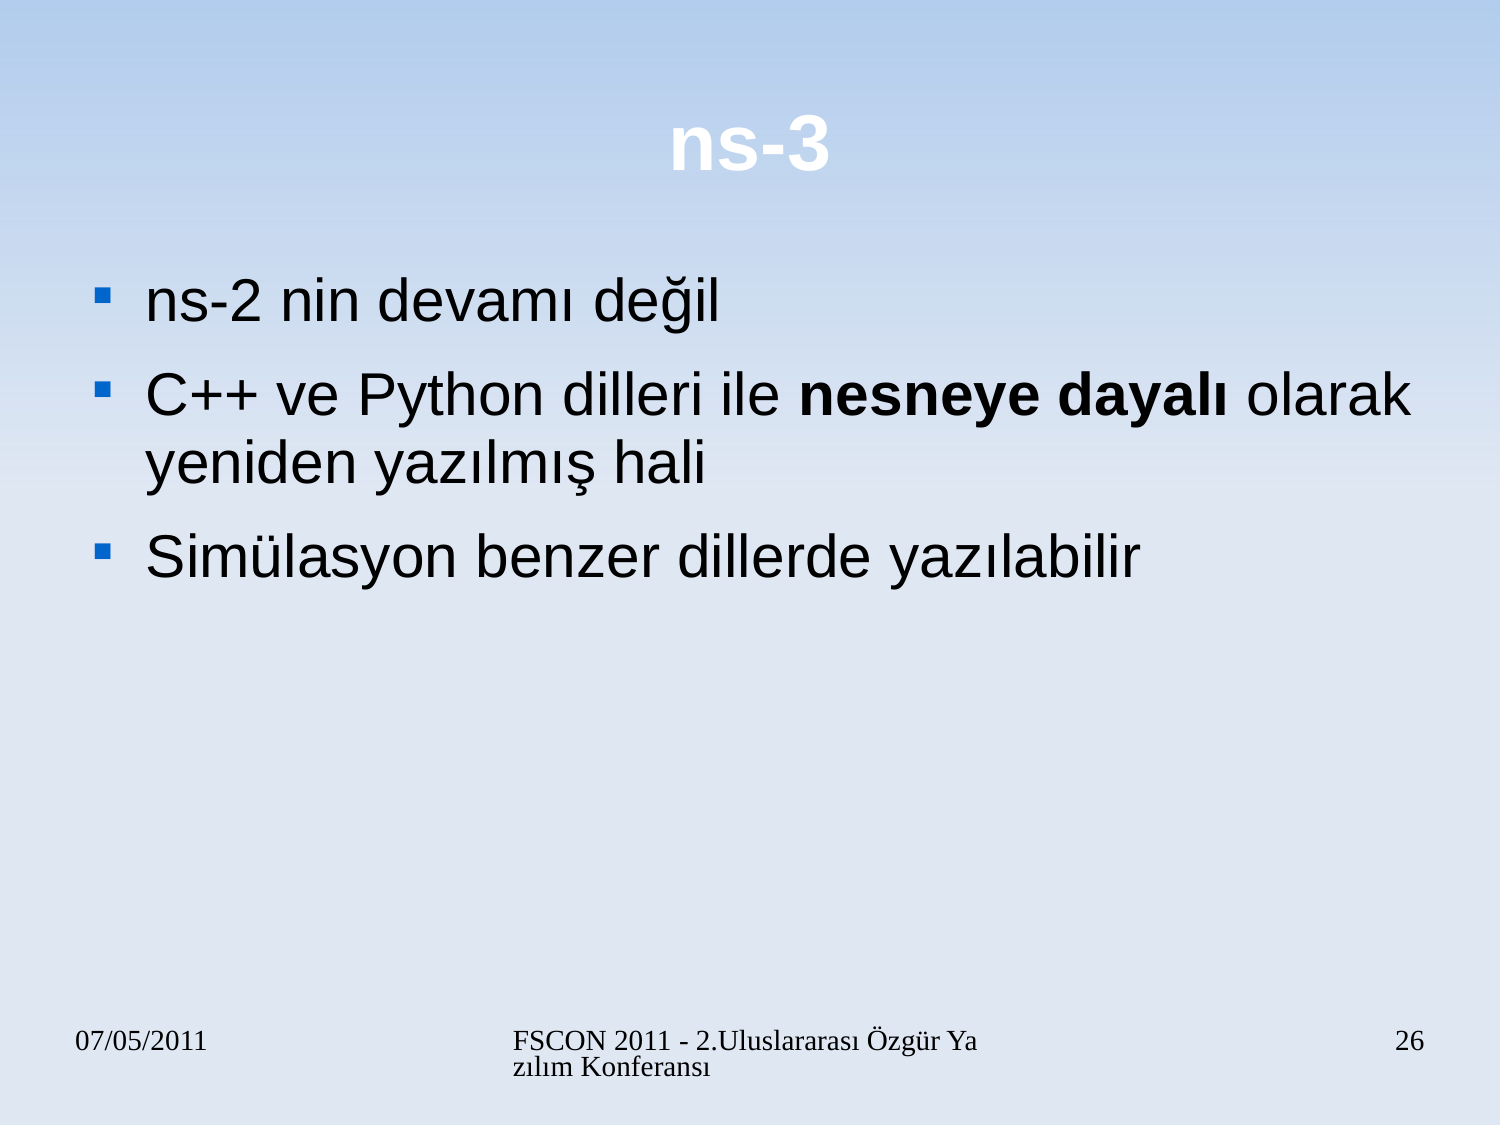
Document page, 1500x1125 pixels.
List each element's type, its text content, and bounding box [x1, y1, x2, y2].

picture [0, 0, 1500, 1125]
text_box ns-3 [75, 45, 1426, 233]
list ns-2 nin devamı değil C++ ve Python dilleri ile nesneye dayalı olarak yeniden yazılmış hali Simülasyon benzer dillerde yazılabilir [75, 263, 1426, 1006]
